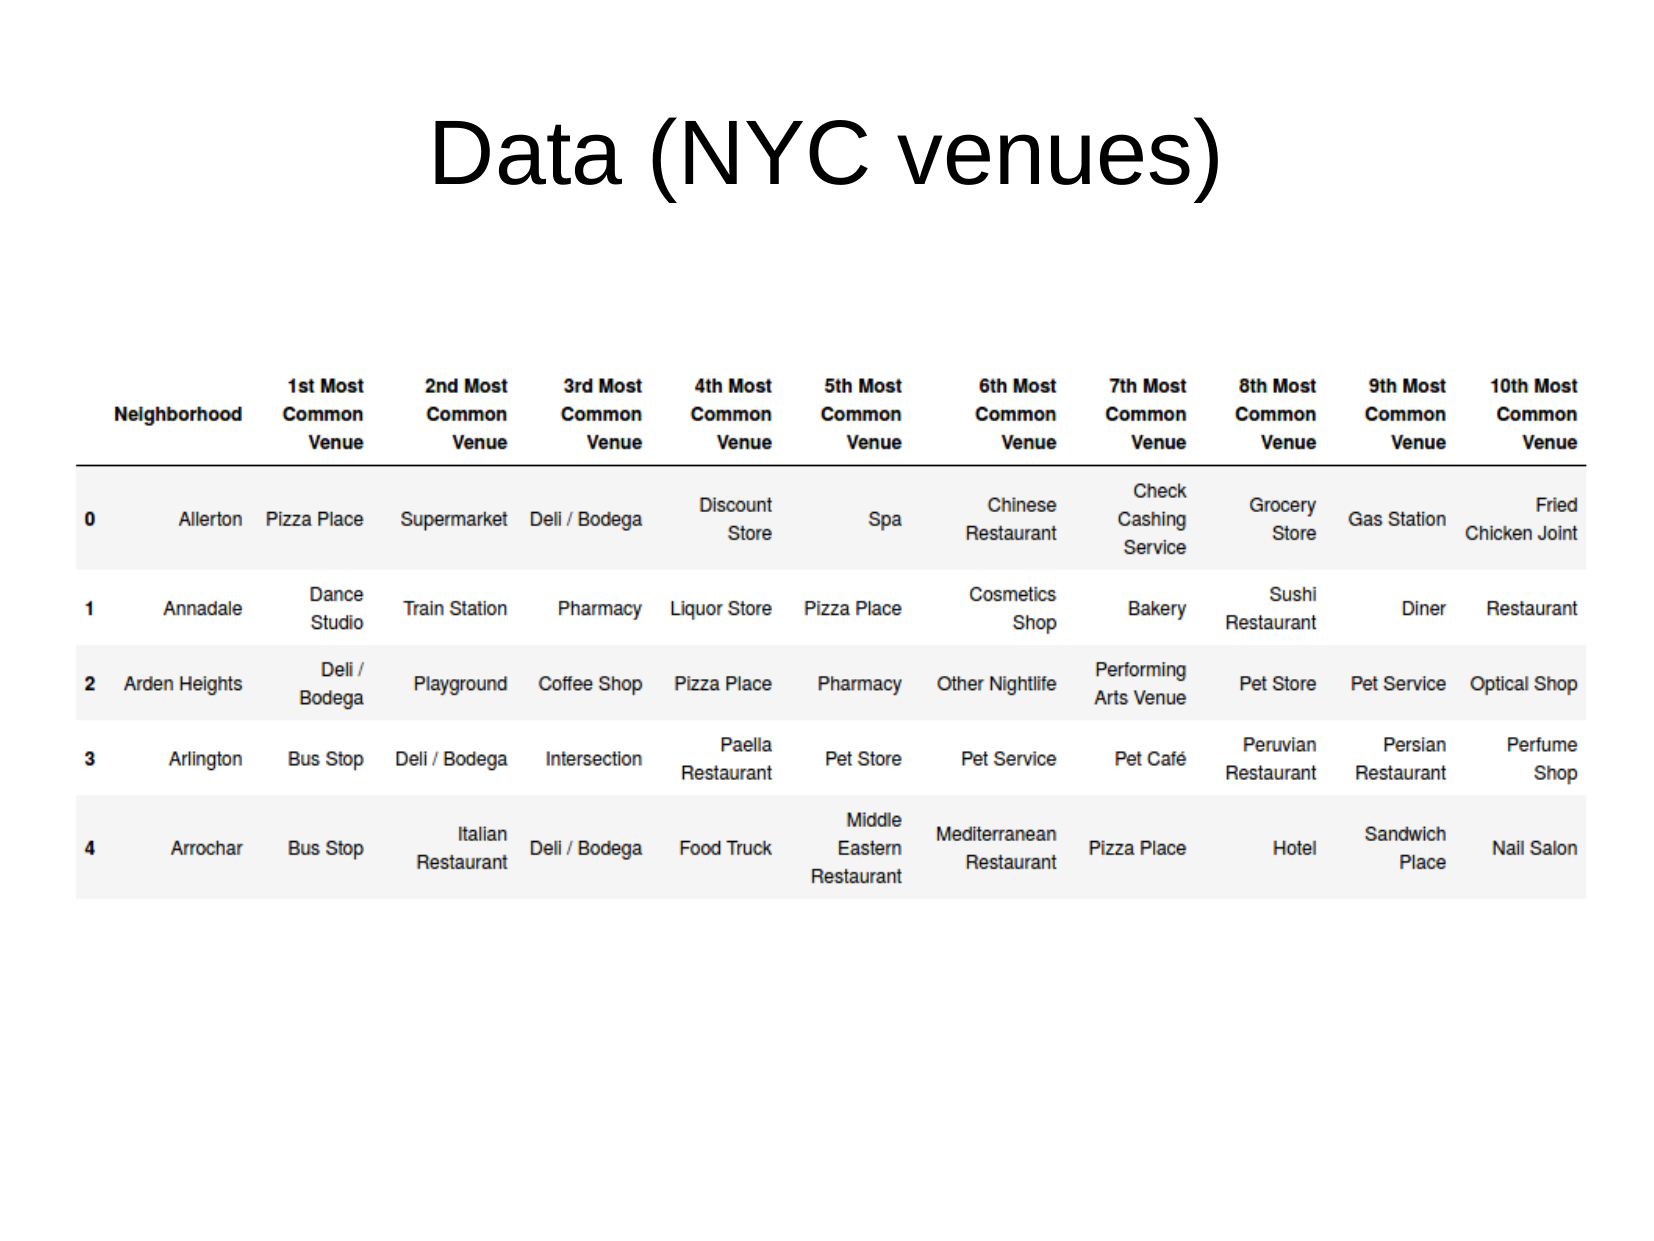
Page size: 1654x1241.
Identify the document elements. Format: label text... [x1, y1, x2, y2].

title Data (NYC venues) [82, 49, 1571, 257]
picture [67, 371, 1596, 899]
